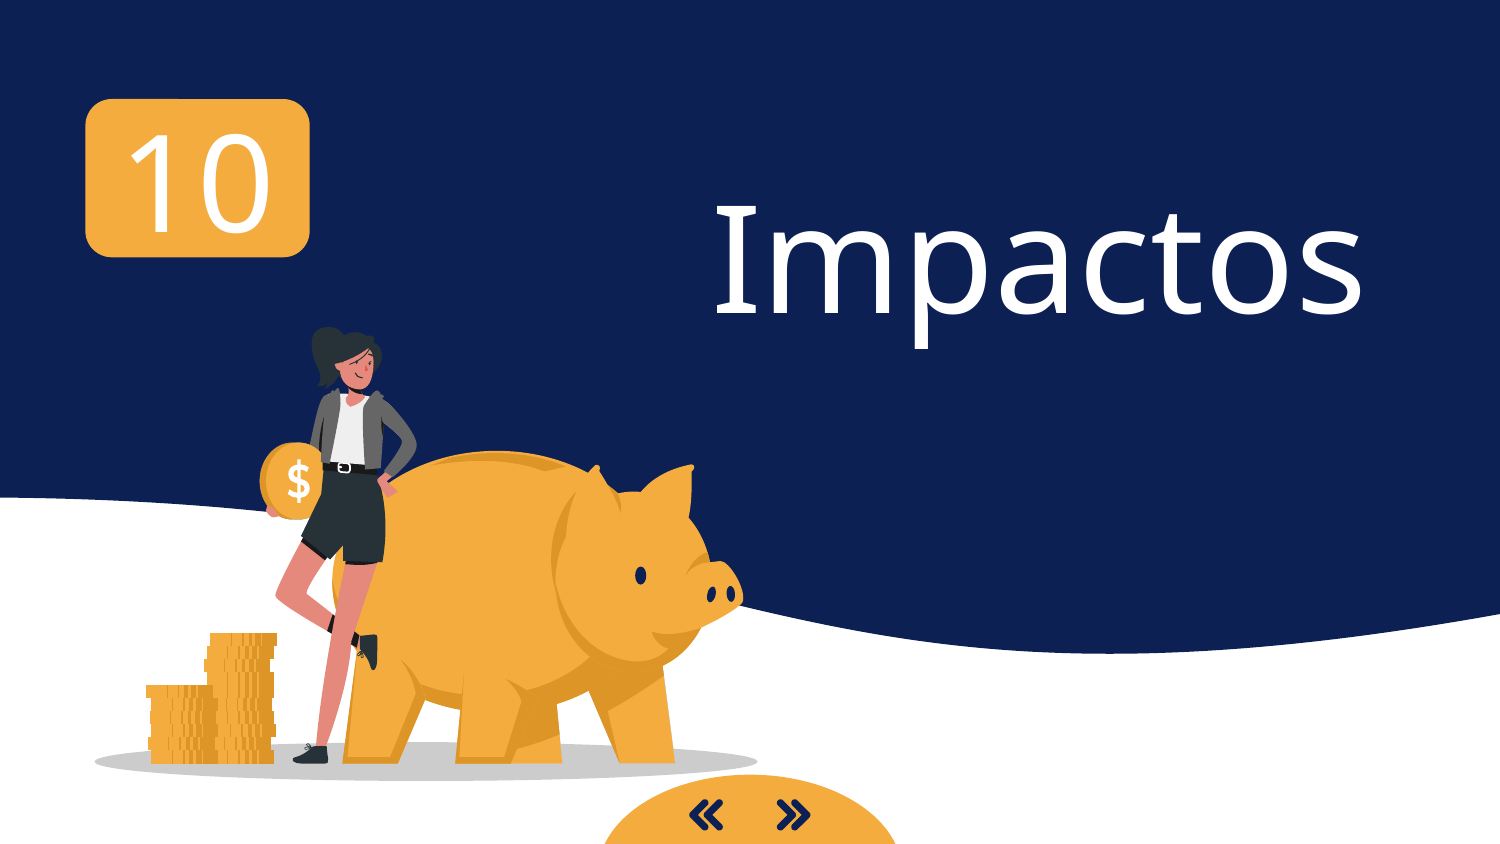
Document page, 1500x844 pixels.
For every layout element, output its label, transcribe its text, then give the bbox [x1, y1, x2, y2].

text_box [94, 326, 758, 781]
text_box [604, 774, 896, 844]
text_box [91, 248, 304, 258]
title Impactos [338, 377, 348, 393]
text_box [91, 98, 304, 109]
title Impactos [338, 87, 1383, 419]
text_box 10 [85, 109, 310, 248]
